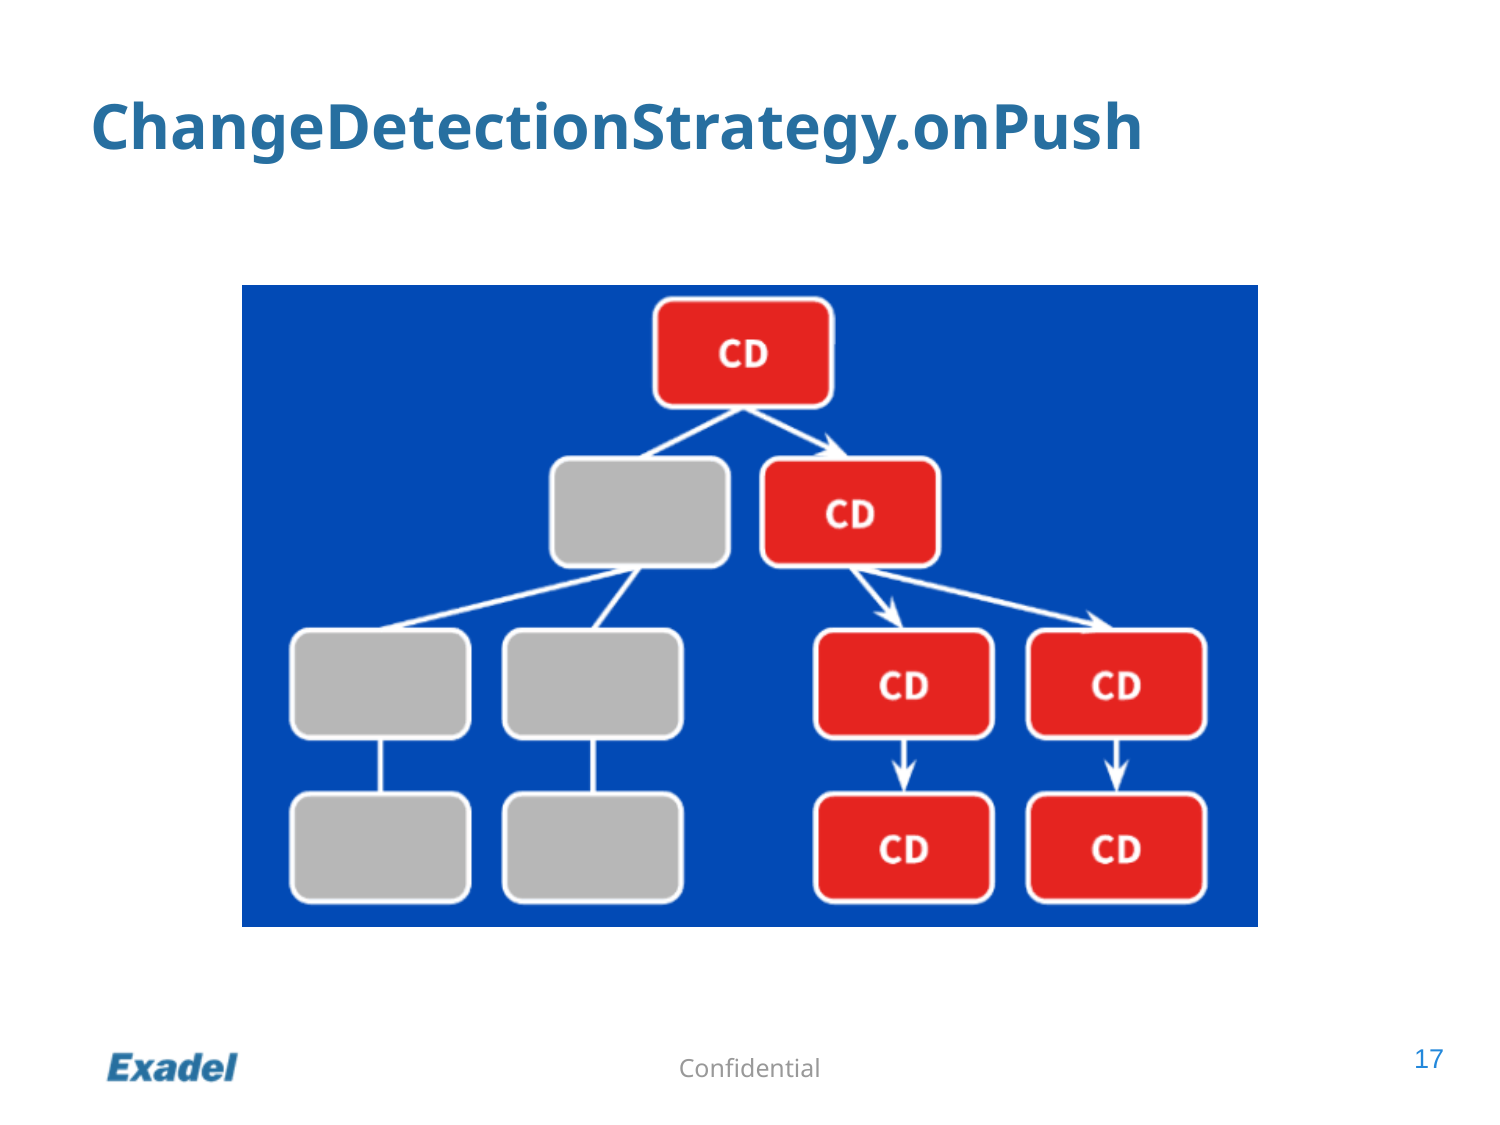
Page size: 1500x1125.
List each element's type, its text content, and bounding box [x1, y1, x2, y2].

picture [75, 1039, 282, 1102]
slide_number <number> [1369, 1014, 1460, 1101]
title ChangeDetectionStrategy.onPush [75, 57, 1425, 178]
picture [242, 285, 1258, 927]
